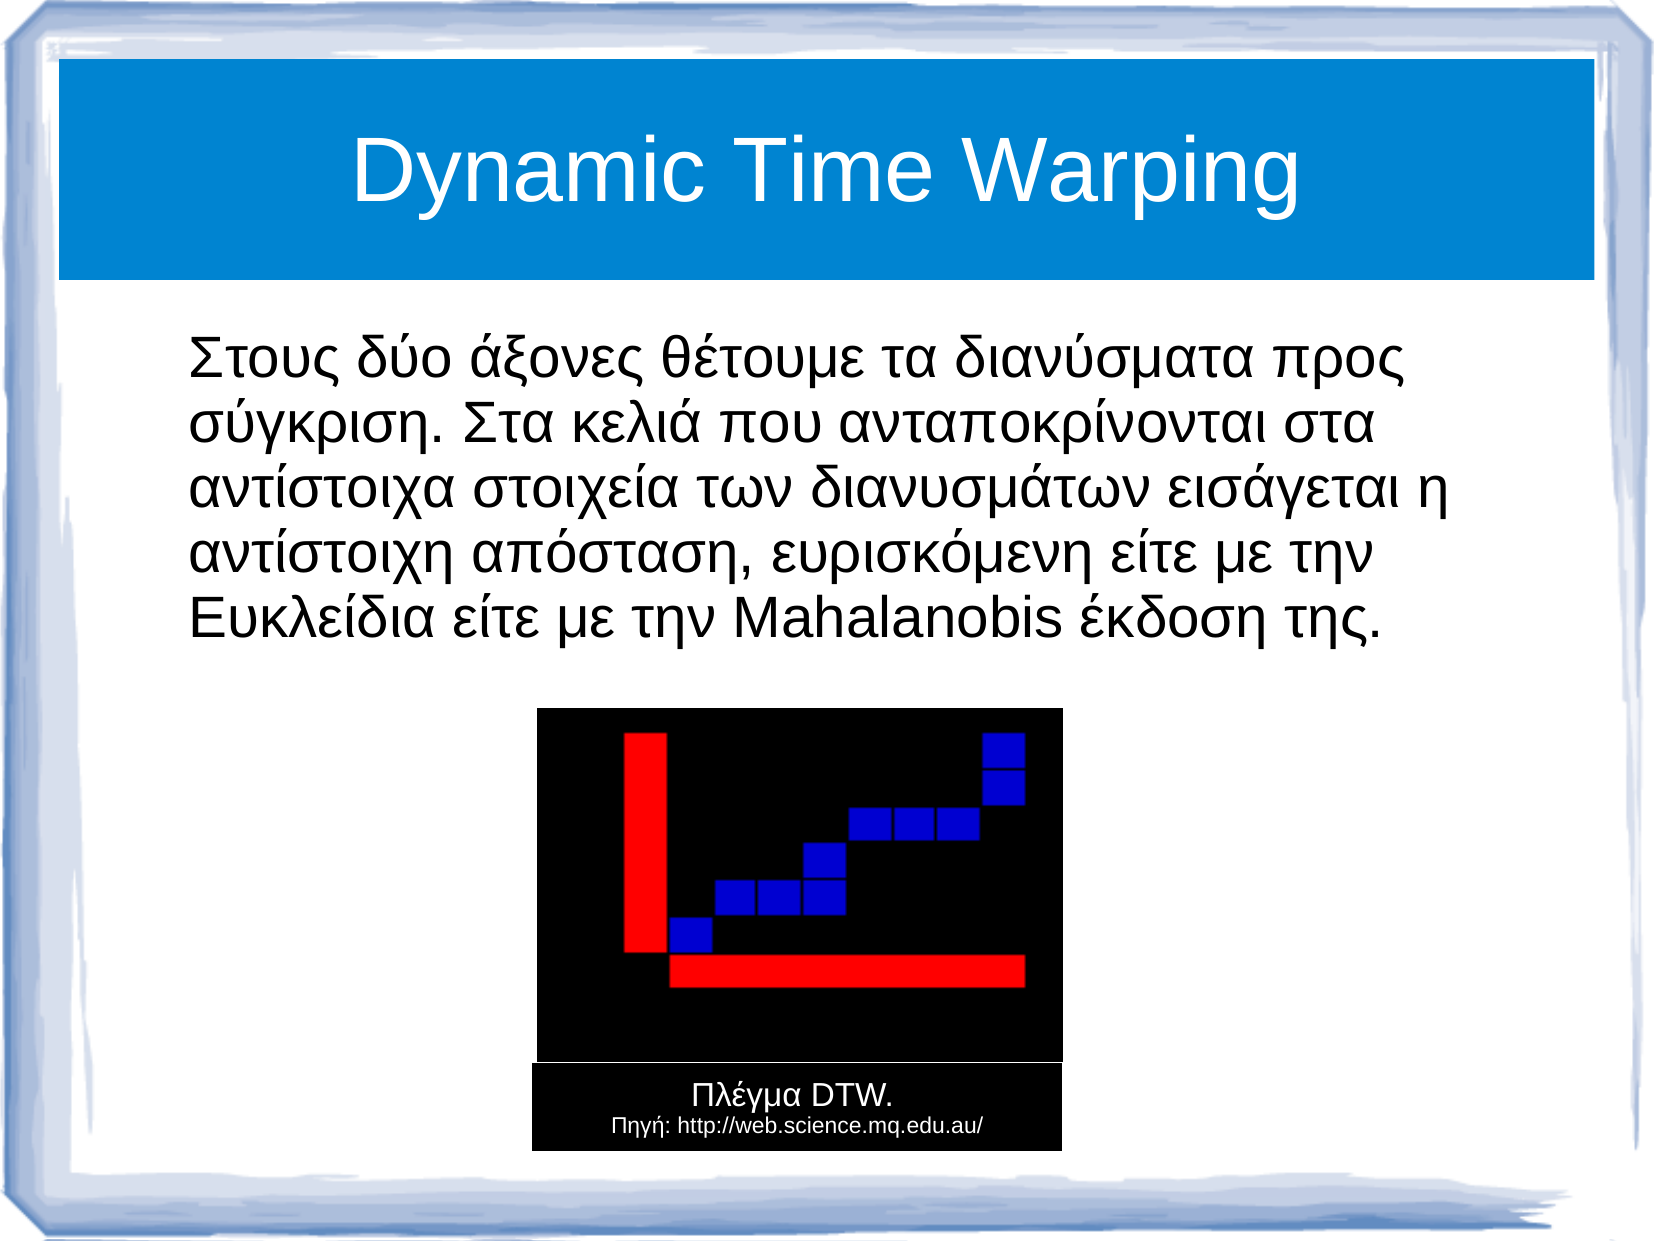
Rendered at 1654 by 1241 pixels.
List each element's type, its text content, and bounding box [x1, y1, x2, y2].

picture [0, 0, 1654, 1241]
text_box Πλέγμα DTW. Πηγή: http://web.science.mq.edu.au/ [531, 1062, 1063, 1152]
list Στους δύο άξονες θέτουμε τα διανύσματα προς σύγκριση. Στα κελιά που ανταποκρίνονται στα αντίστοιχα στοιχεία των διανυσμάτων εισάγεται η αντίστοιχη απόσταση, ευρισκόμενη είτε με την Ευκλείδια είτε με την Mahalanobis έκδοση της. [118, 324, 1571, 1004]
title Dynamic Time Warping [59, 59, 1595, 280]
